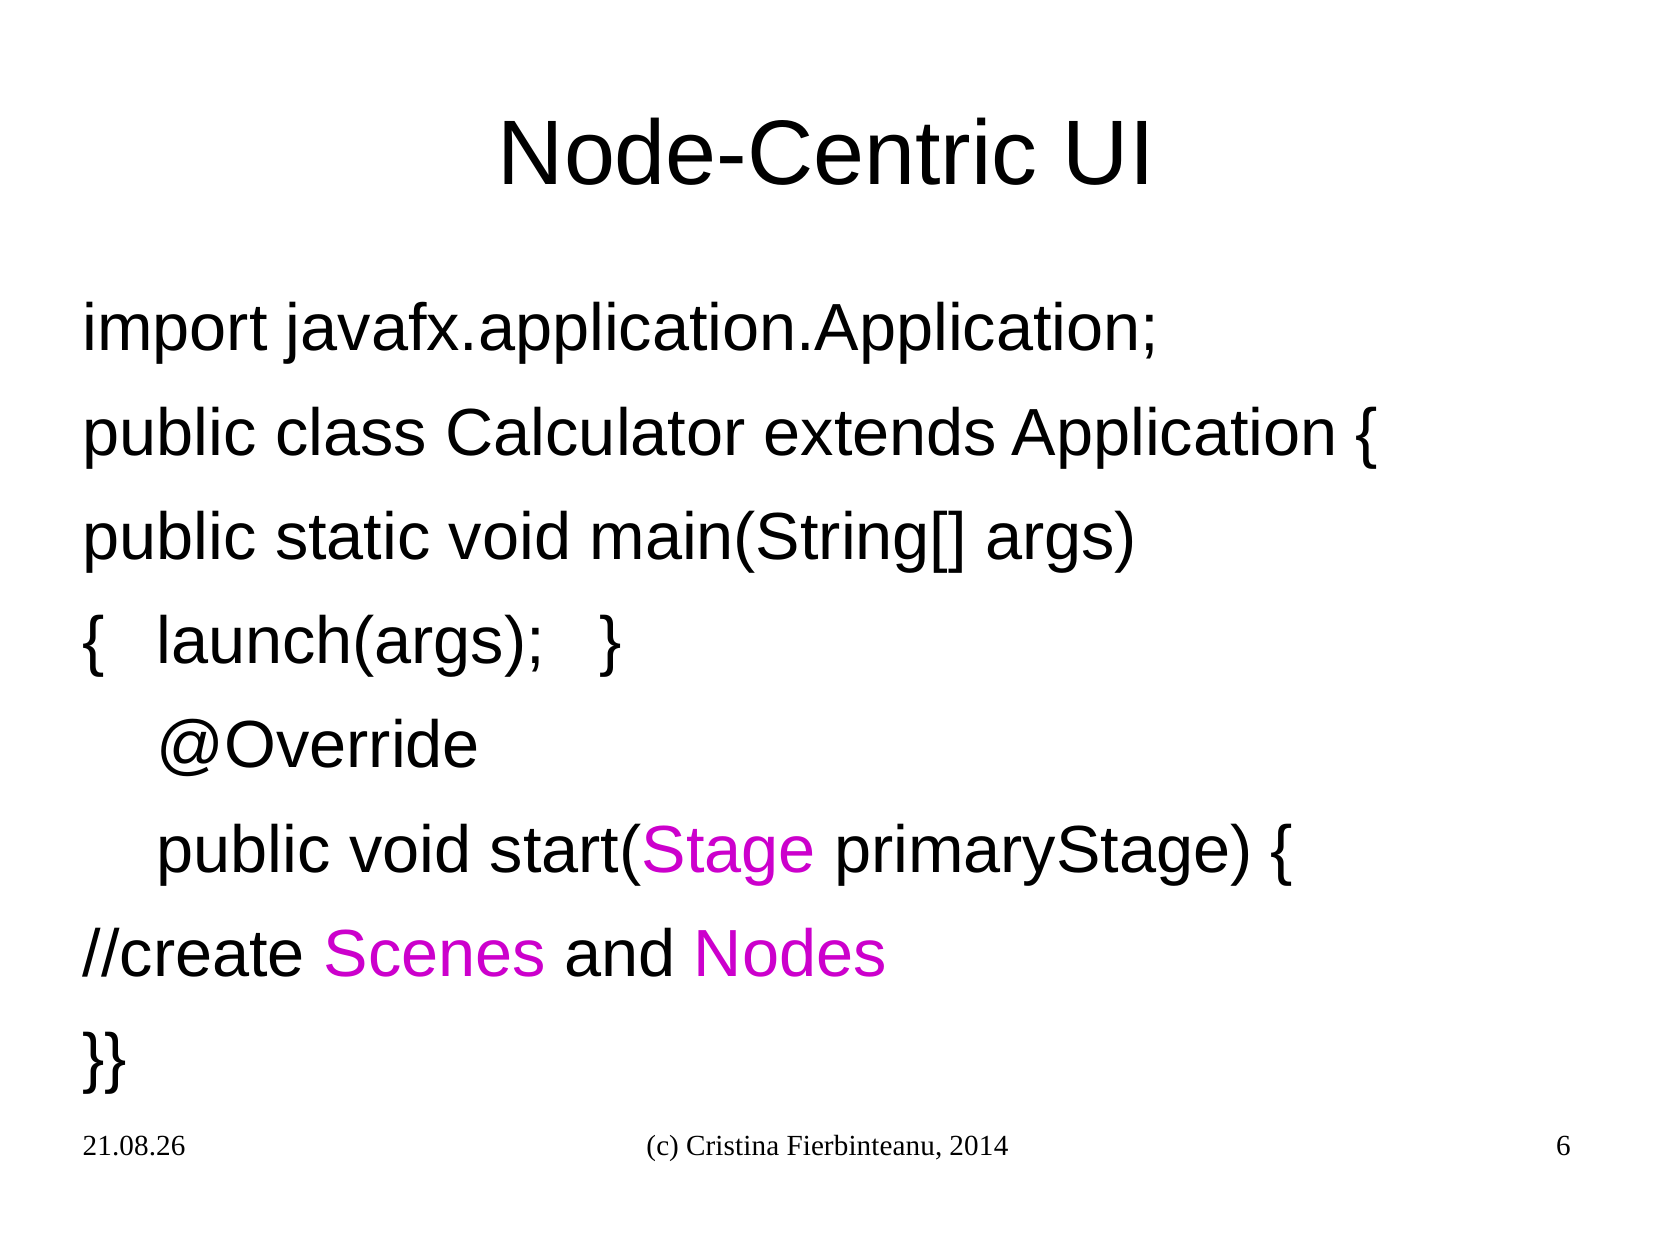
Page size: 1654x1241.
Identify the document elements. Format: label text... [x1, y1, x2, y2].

title Node-Centric UI [82, 49, 1571, 257]
list import javafx.application.Application; public class Calculator extends Application { public static void main(String[] args) { launch(args); } @Override public void start(Stage primaryStage) { //create Scenes and Nodes }} [82, 290, 1571, 1109]
